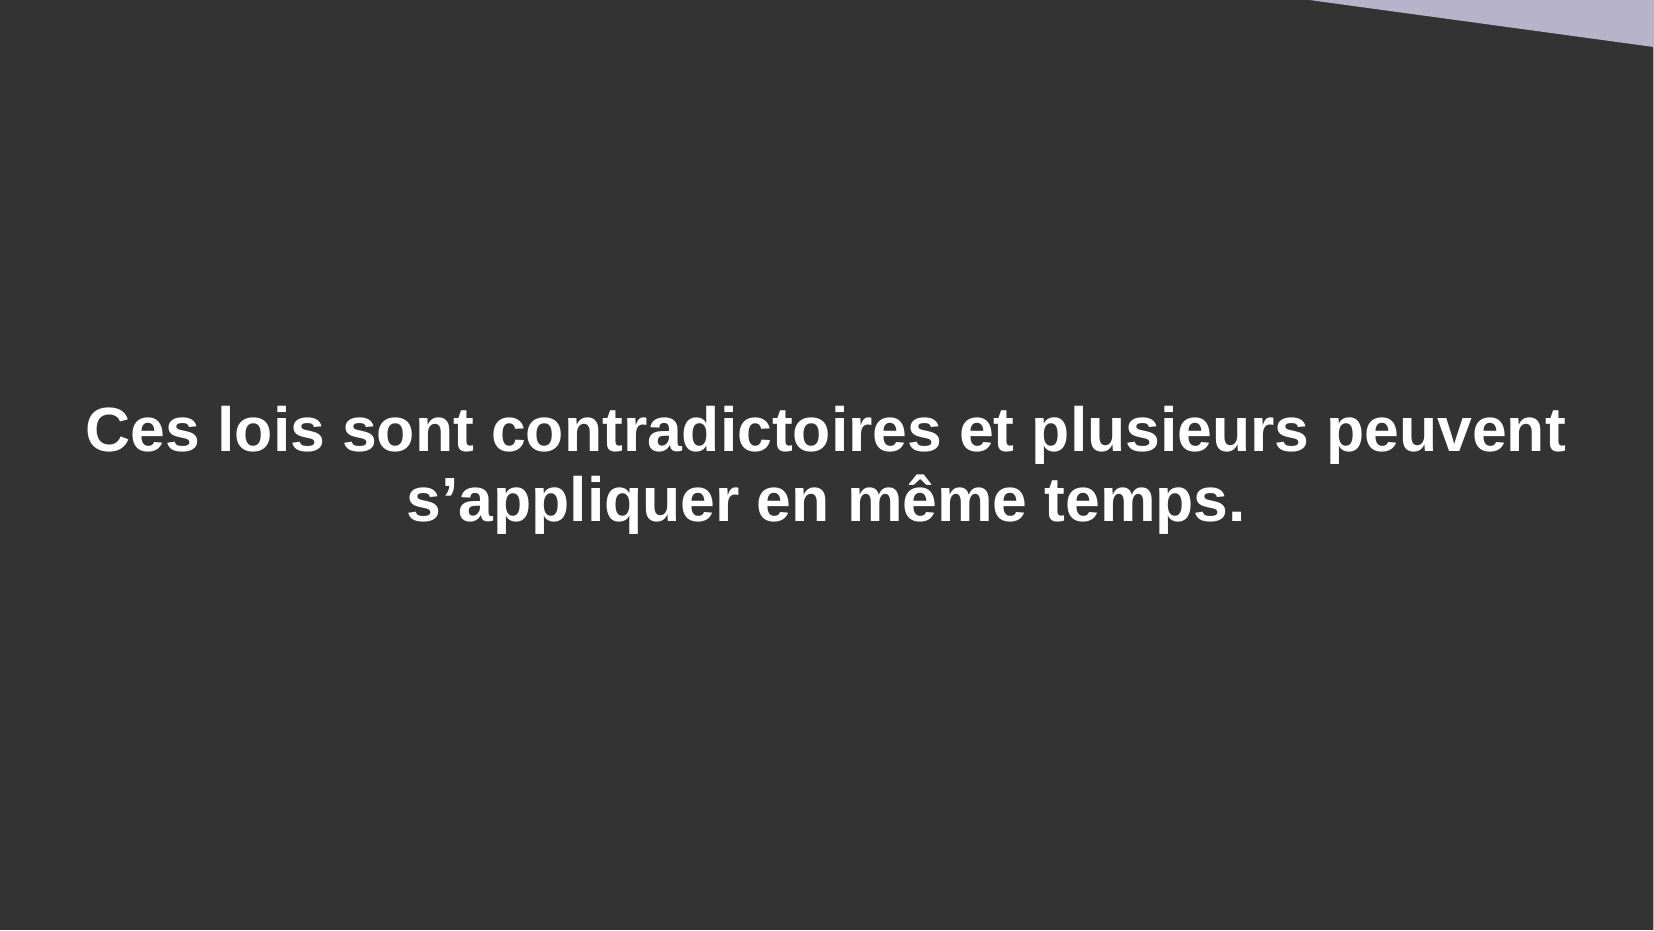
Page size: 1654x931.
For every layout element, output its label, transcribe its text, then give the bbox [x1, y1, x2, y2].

title Ces lois sont contradictoires et plusieurs peuvent s’appliquer en même temps. [31, 394, 1622, 536]
text_box [1309, 0, 1654, 48]
